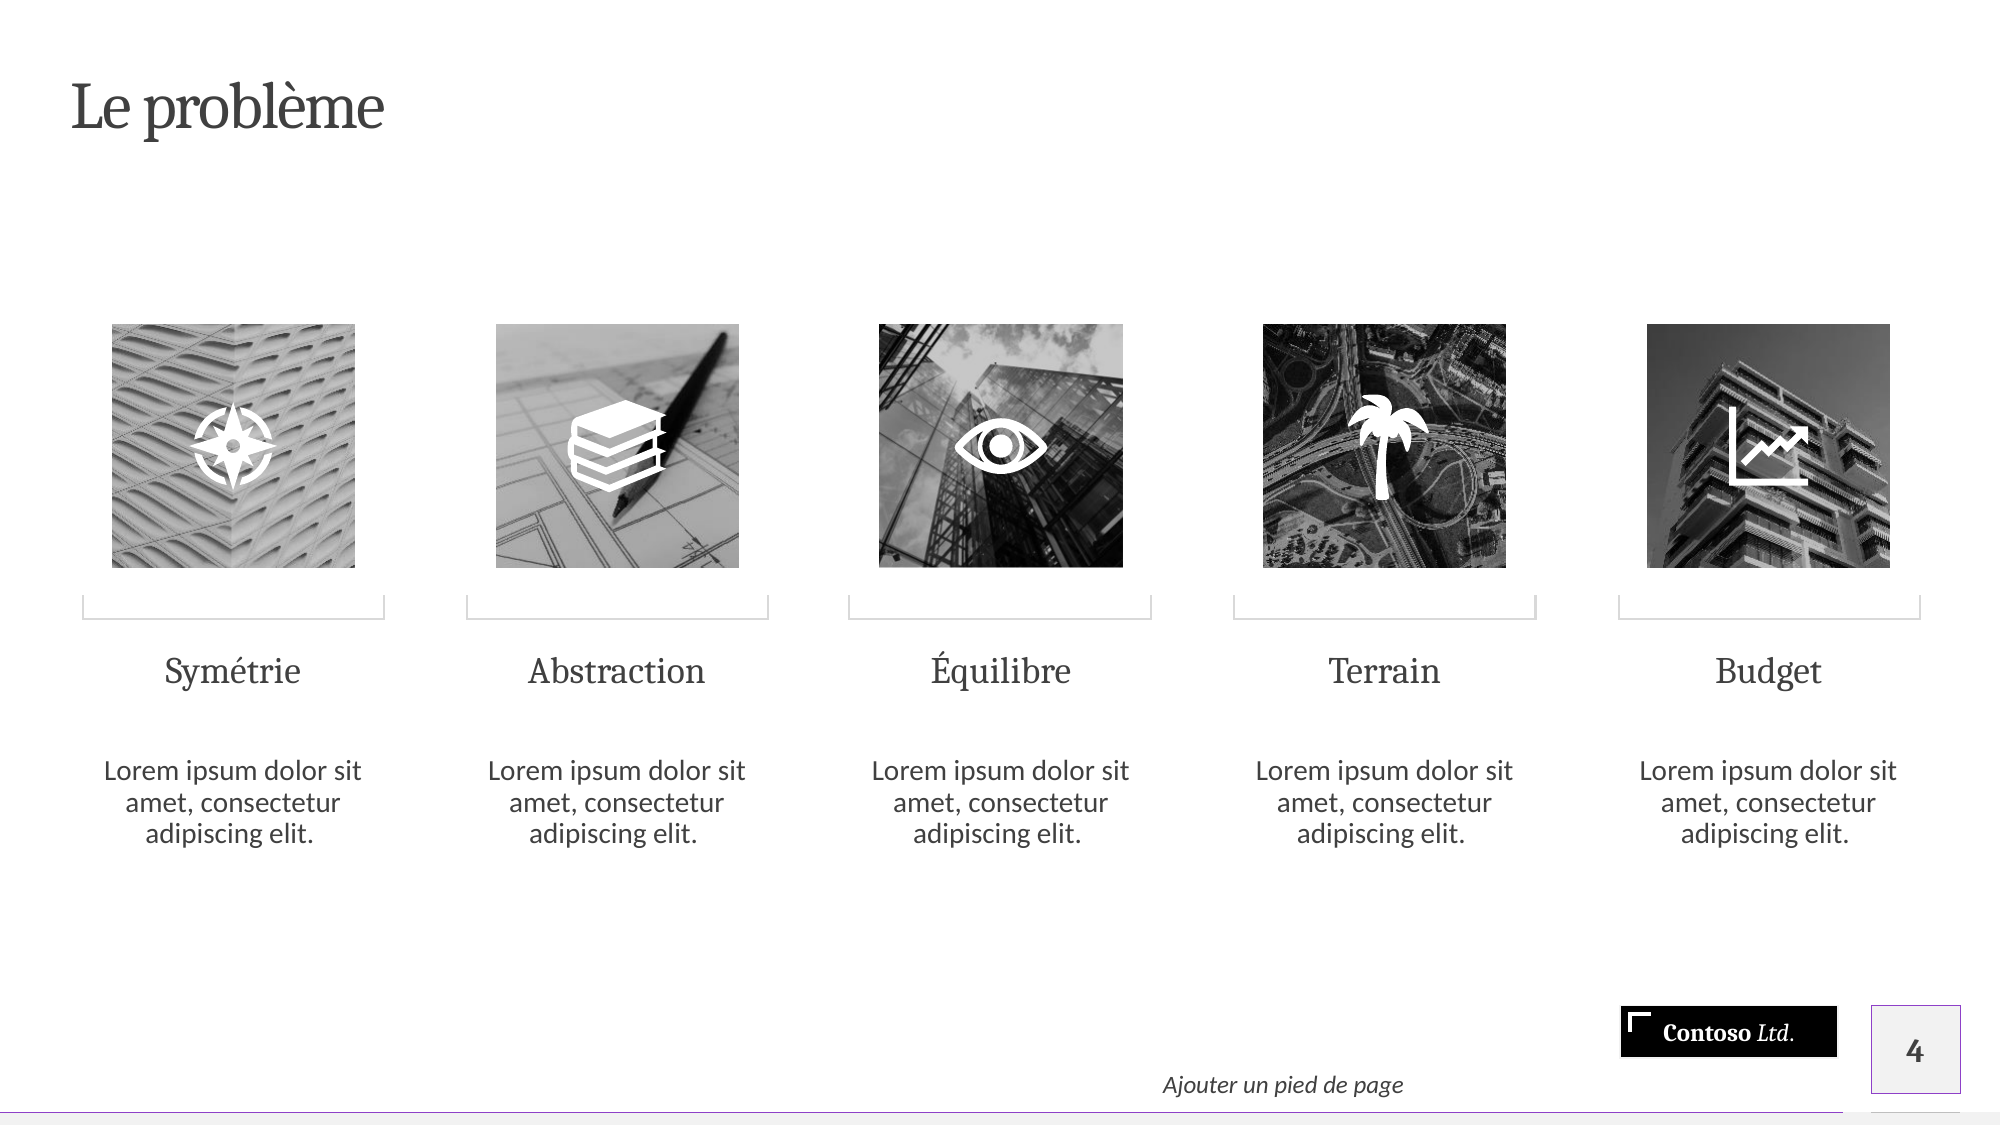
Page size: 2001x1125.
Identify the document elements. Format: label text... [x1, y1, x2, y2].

picture [112, 325, 355, 568]
list Lorem ipsum dolor sit amet, consectetur adipiscing elit. [70, 755, 396, 874]
picture [879, 325, 1123, 568]
list Symétrie [70, 651, 396, 711]
picture [1647, 325, 1890, 568]
list Lorem ipsum dolor sit amet, consectetur adipiscing elit. [1606, 755, 1932, 874]
list Terrain [1222, 651, 1548, 711]
list Budget [1606, 651, 1932, 711]
list Lorem ipsum dolor sit amet, consectetur adipiscing elit. [838, 755, 1164, 874]
text_box 4 [1871, 1019, 1960, 1080]
picture [496, 325, 739, 568]
list Lorem ipsum dolor sit amet, consectetur adipiscing elit. [1222, 755, 1548, 874]
picture [1263, 325, 1506, 568]
list Équilibre [838, 651, 1164, 711]
title Le problème [70, 70, 1932, 142]
list Lorem ipsum dolor sit amet, consectetur adipiscing elit. [454, 755, 780, 874]
list Abstraction [454, 651, 780, 711]
text_box Ajouter un pied de page [1163, 1064, 1839, 1099]
